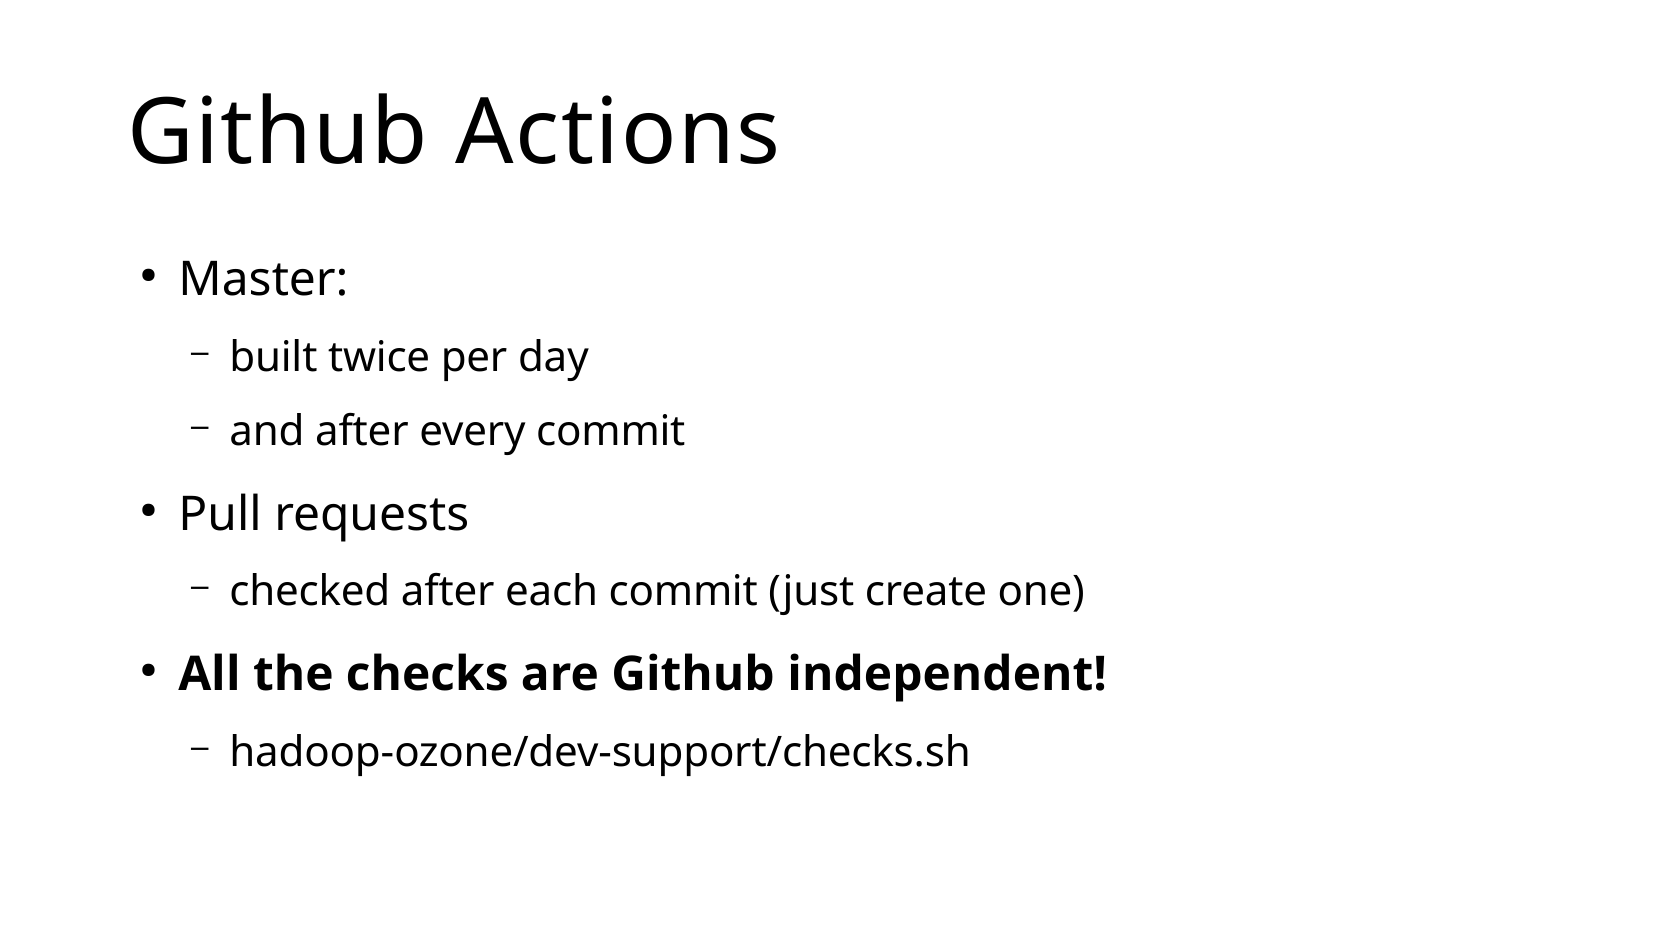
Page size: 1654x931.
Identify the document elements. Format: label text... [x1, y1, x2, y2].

list Master: built twice per day and after every commit Pull requests checked after each commit (just create one) All the checks are Github independent! hadoop-ozone/dev-support/checks.sh [127, 244, 1527, 784]
title Github Actions [127, 69, 1527, 187]
